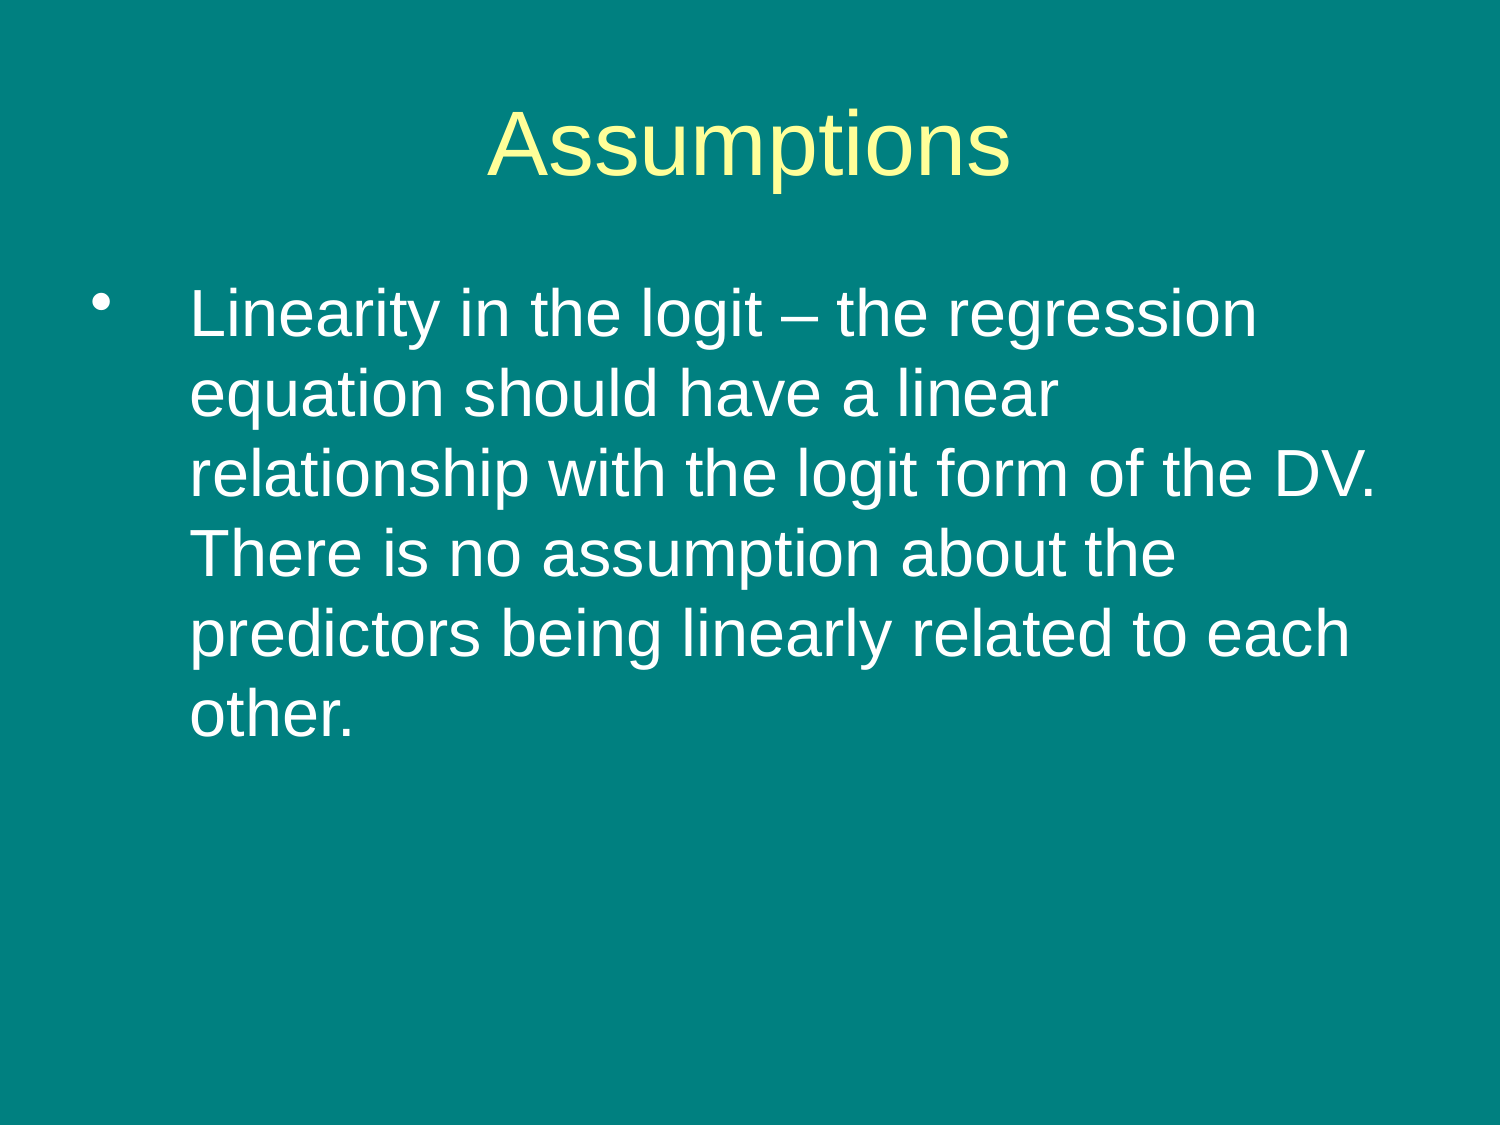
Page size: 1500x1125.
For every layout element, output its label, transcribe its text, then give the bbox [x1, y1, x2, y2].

list Linearity in the logit – the regression equation should have a linear relationship with the logit form of the DV. There is no assumption about the predictors being linearly related to each other. [75, 262, 1425, 1005]
title Assumptions [75, 45, 1425, 233]
